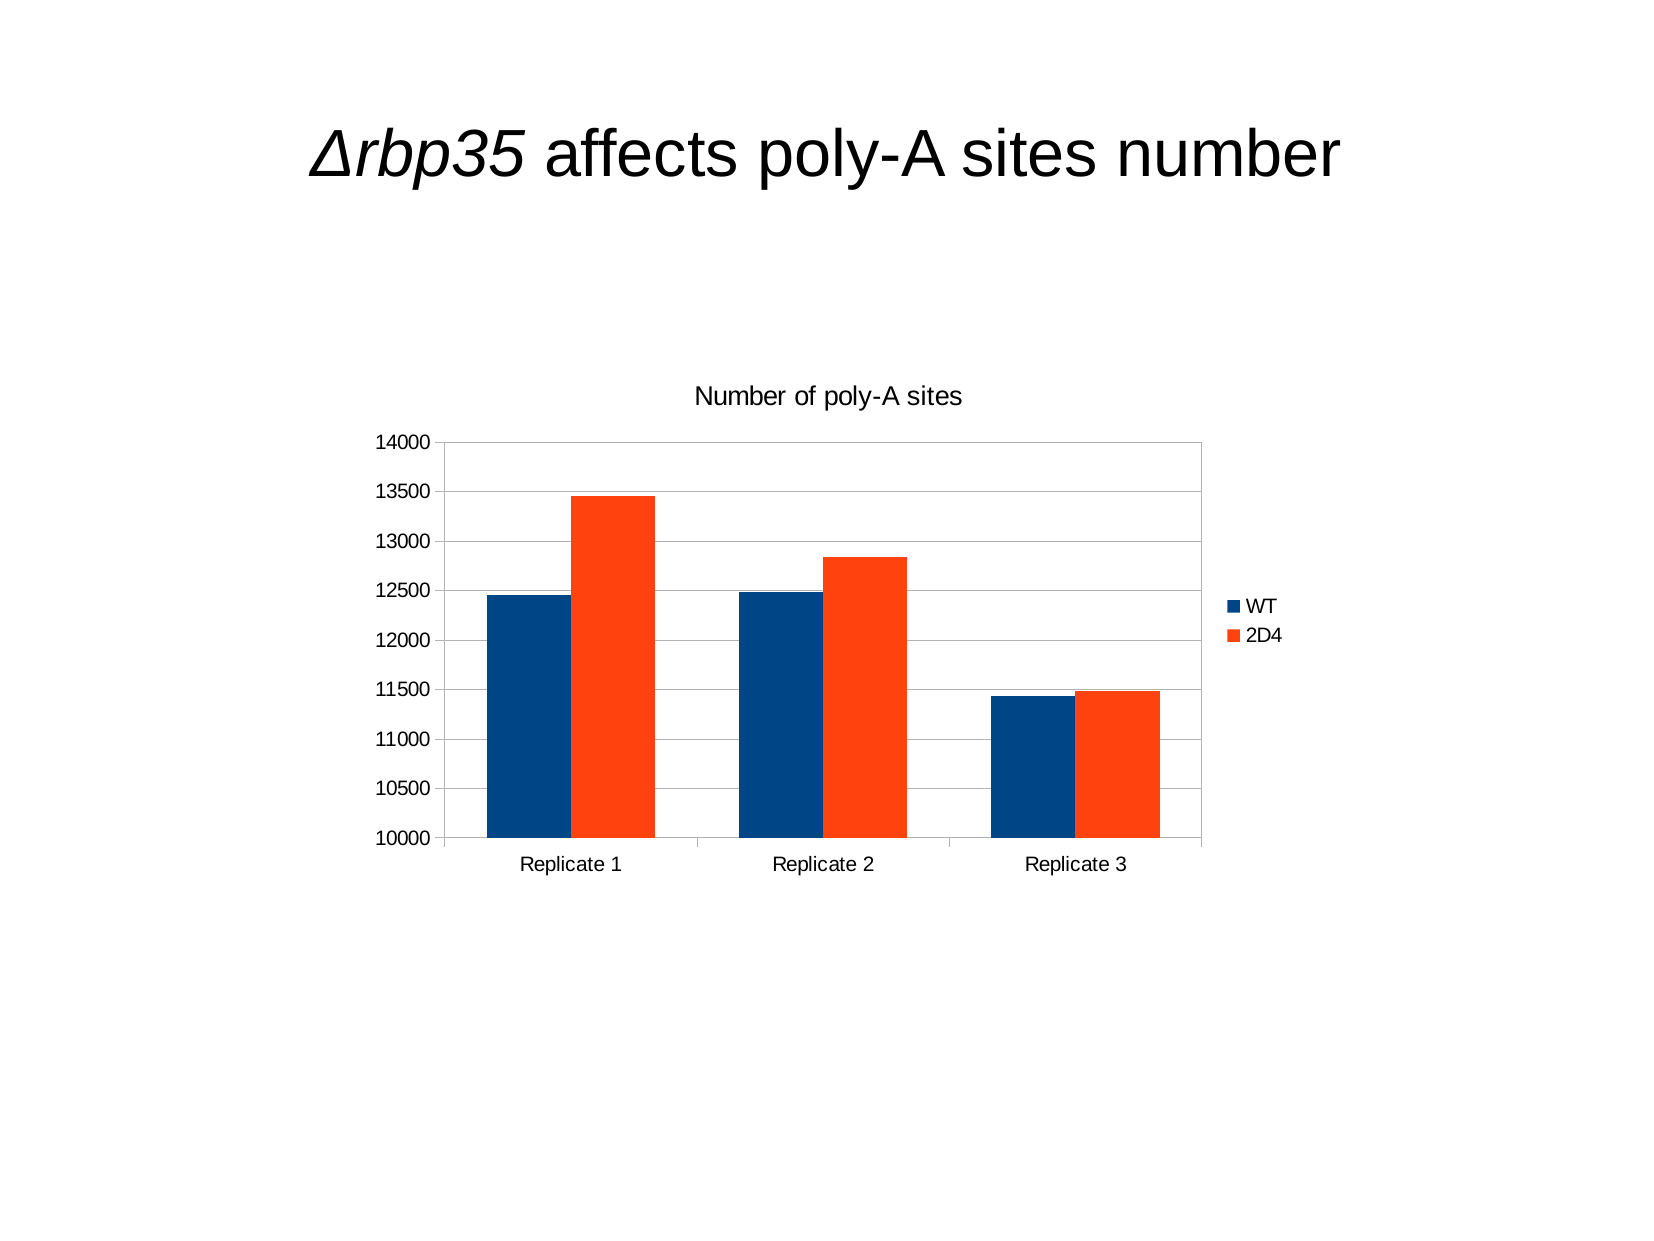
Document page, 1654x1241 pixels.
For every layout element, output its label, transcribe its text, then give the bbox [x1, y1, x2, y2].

chart [356, 355, 1302, 887]
title Δrbp35 affects poly-A sites number [82, 49, 1571, 257]
